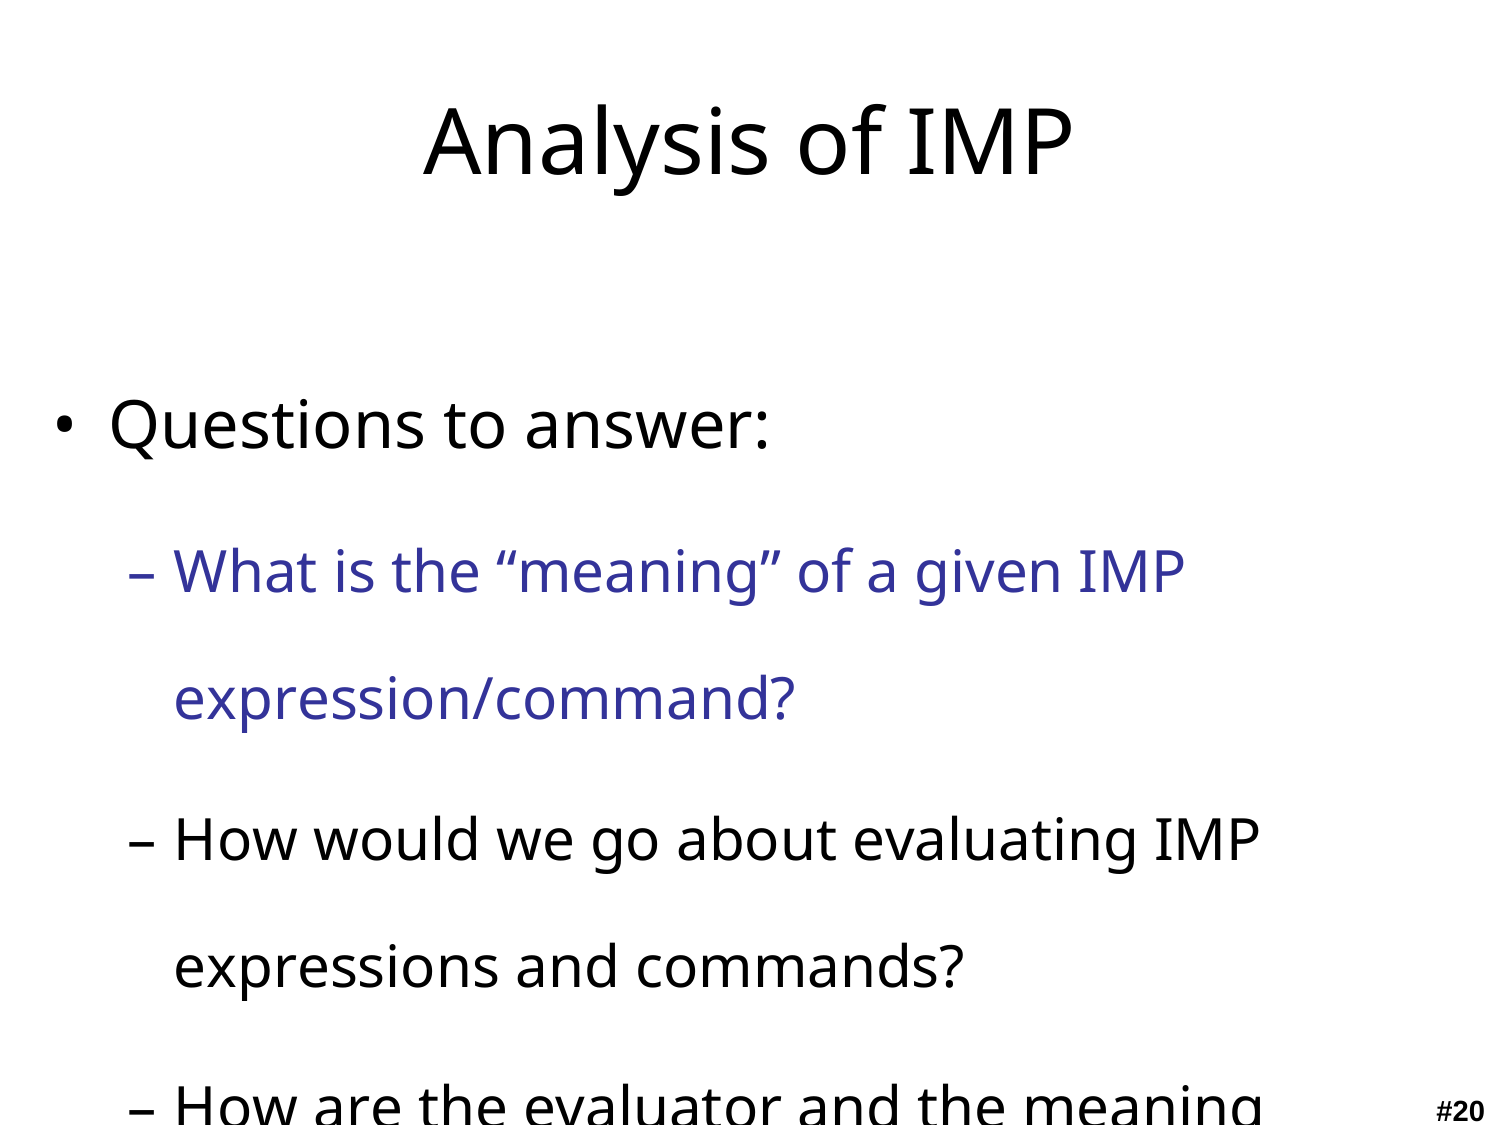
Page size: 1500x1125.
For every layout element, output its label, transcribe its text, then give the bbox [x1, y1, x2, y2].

title Analysis of IMP [75, 45, 1426, 233]
list Questions to answer: What is the “meaning” of a given IMP expression/command? How would we go about evaluating IMP expressions and commands? How are the evaluator and the meaning related? [37, 262, 1500, 1088]
